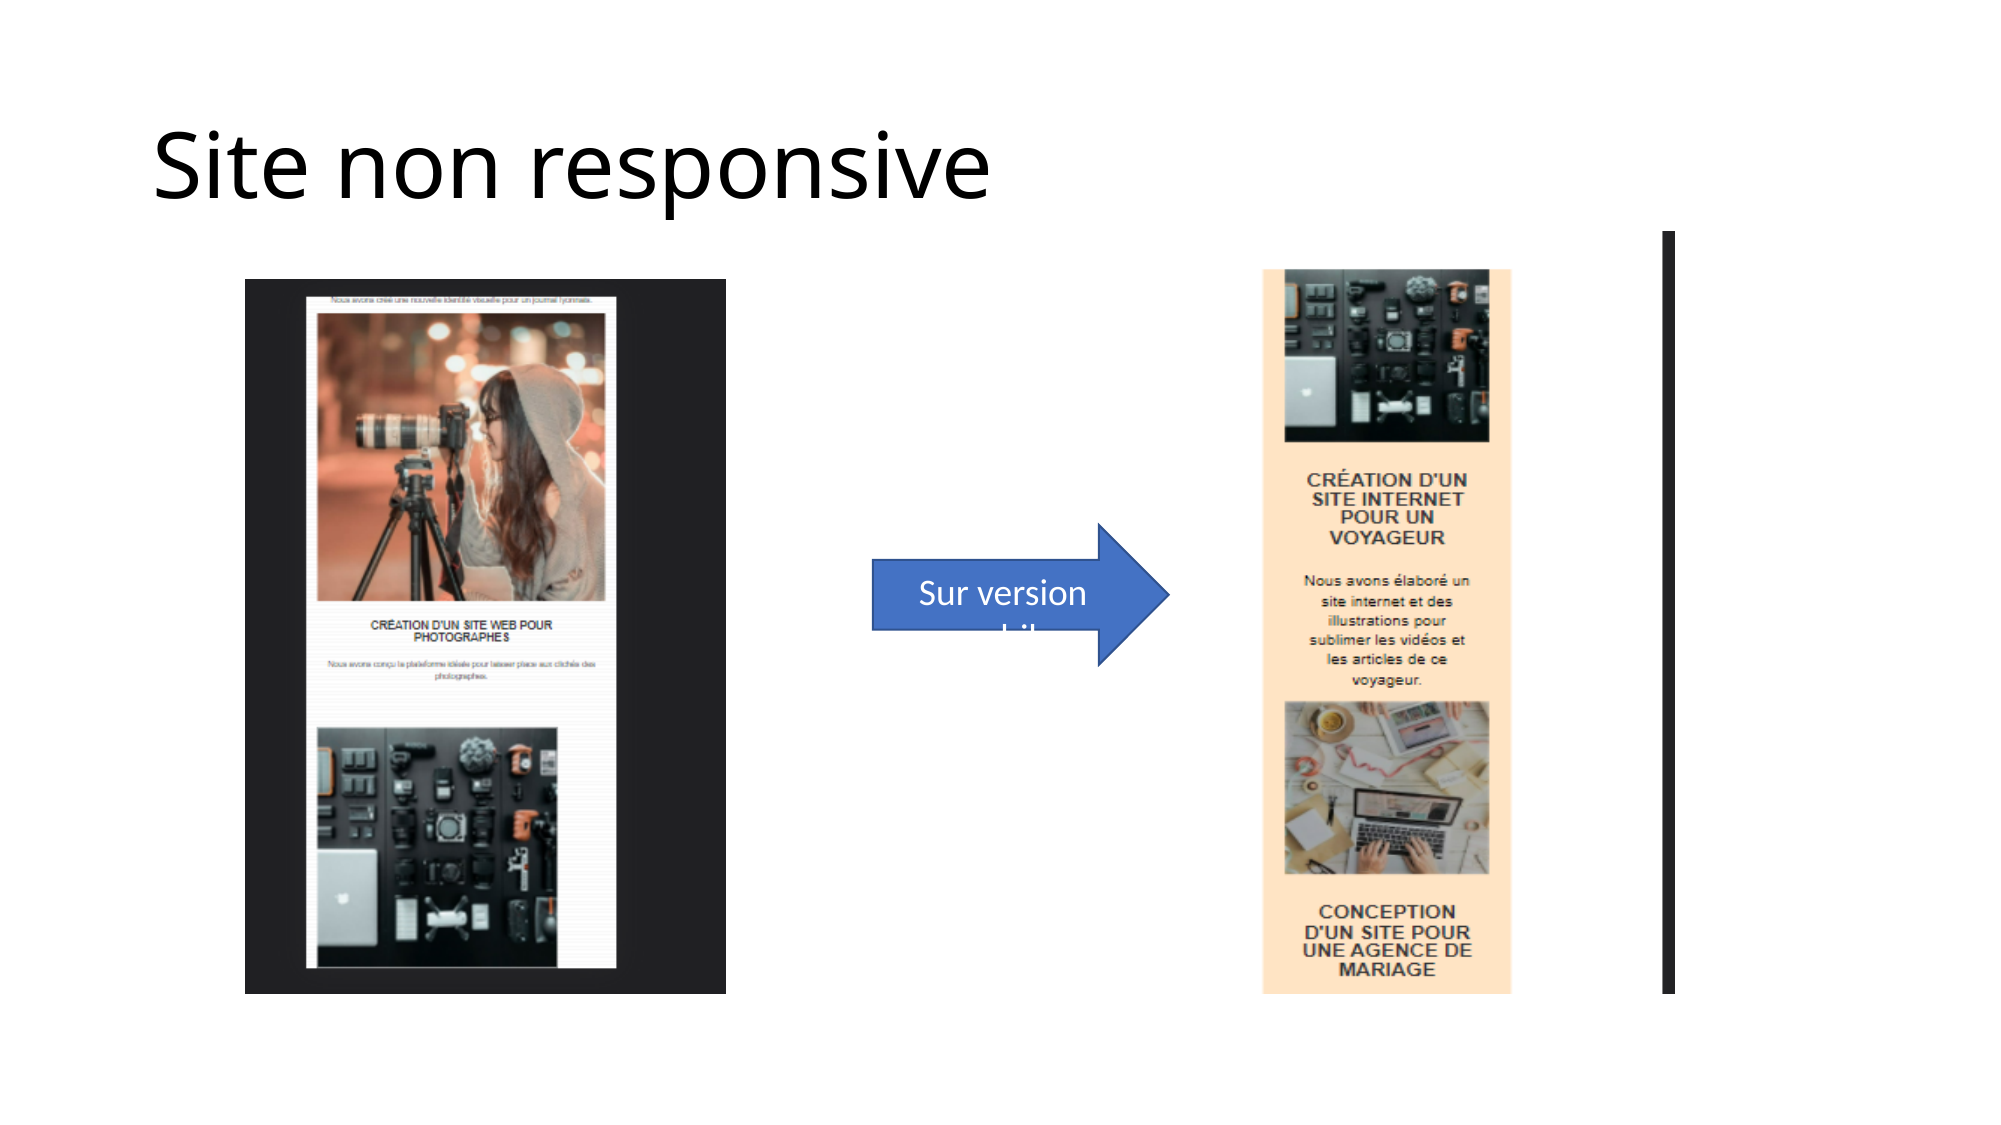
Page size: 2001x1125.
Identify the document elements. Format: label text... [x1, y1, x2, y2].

text_box Sur version mobile [872, 525, 1169, 665]
picture [245, 279, 726, 994]
title Site non responsive [137, 59, 1863, 278]
picture [1168, 231, 1675, 994]
